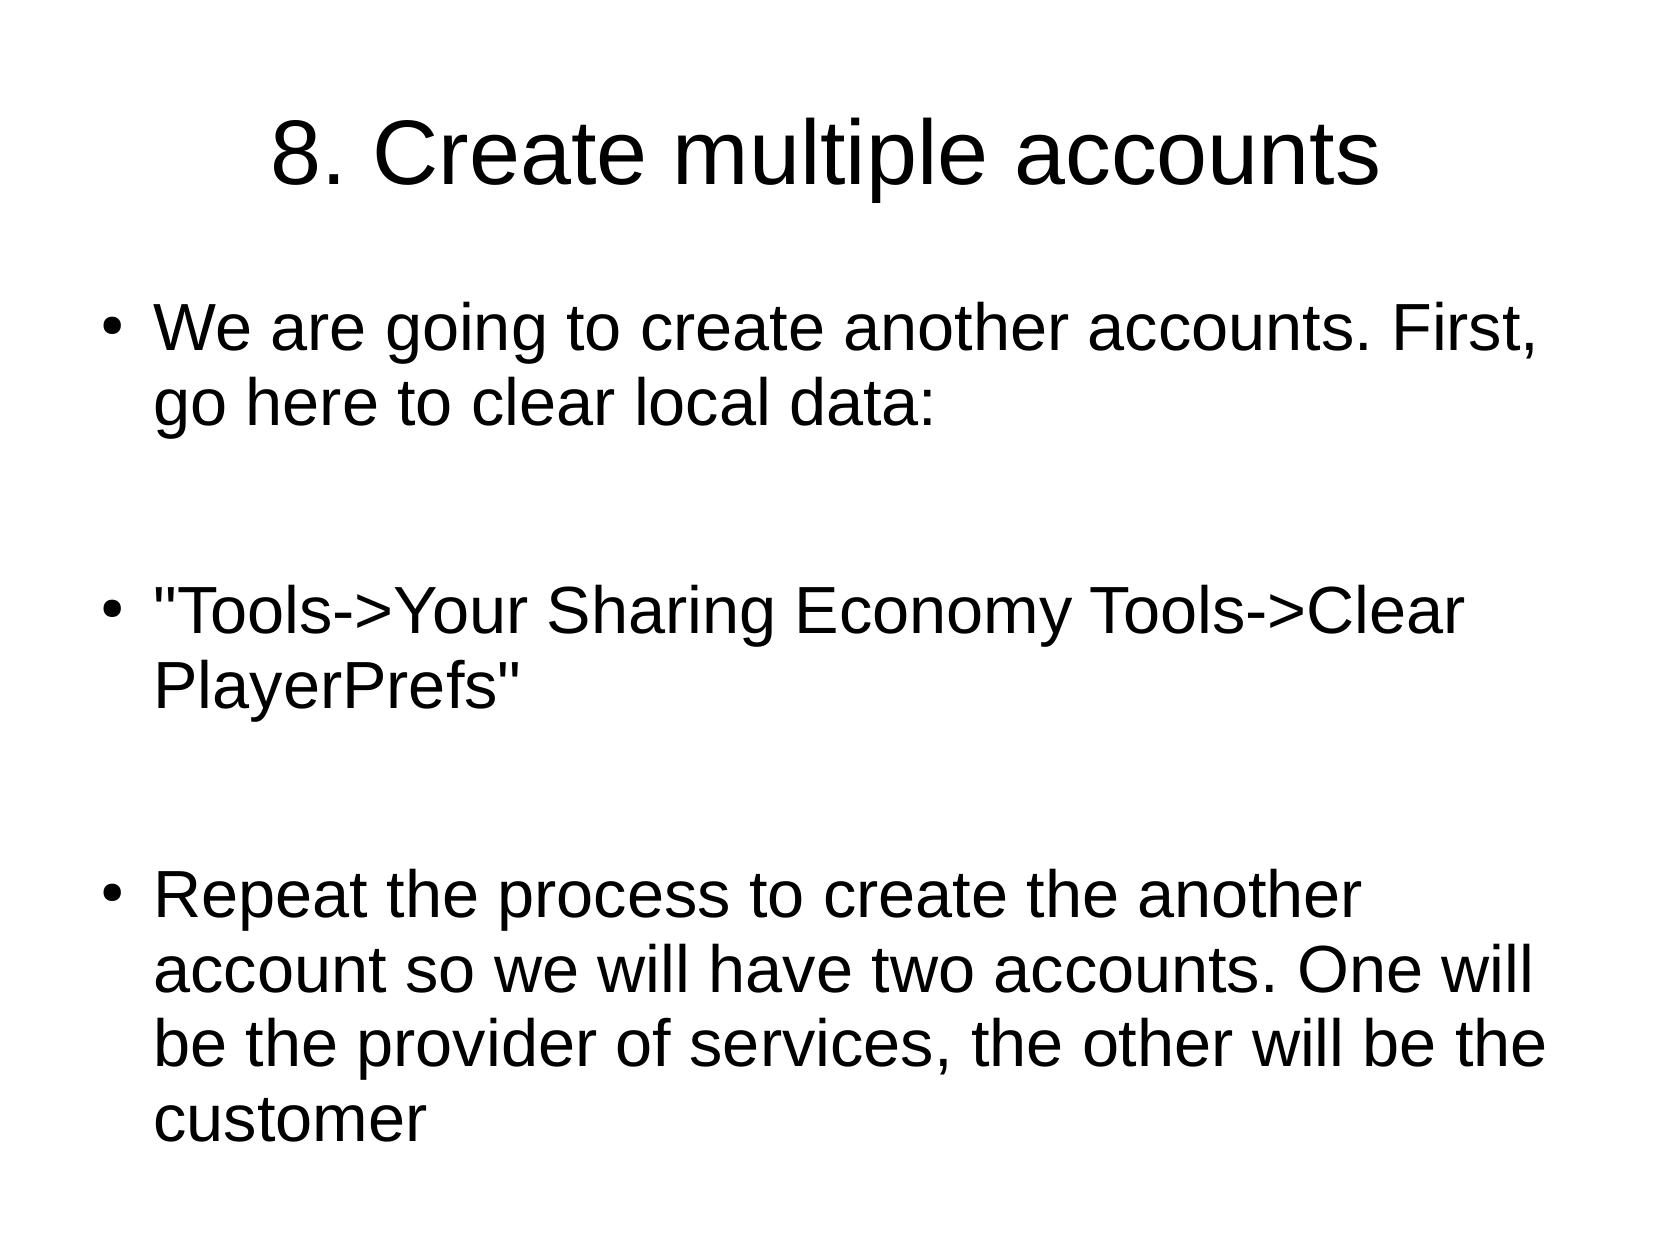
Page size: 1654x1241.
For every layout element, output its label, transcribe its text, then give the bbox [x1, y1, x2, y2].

list We are going to create another accounts. First, go here to clear local data: "Tools->Your Sharing Economy Tools->Clear PlayerPrefs" Repeat the process to create the another account so we will have two accounts. One will be the provider of services, the other will be the customer [82, 290, 1571, 1157]
title 8. Create multiple accounts [82, 49, 1571, 257]
